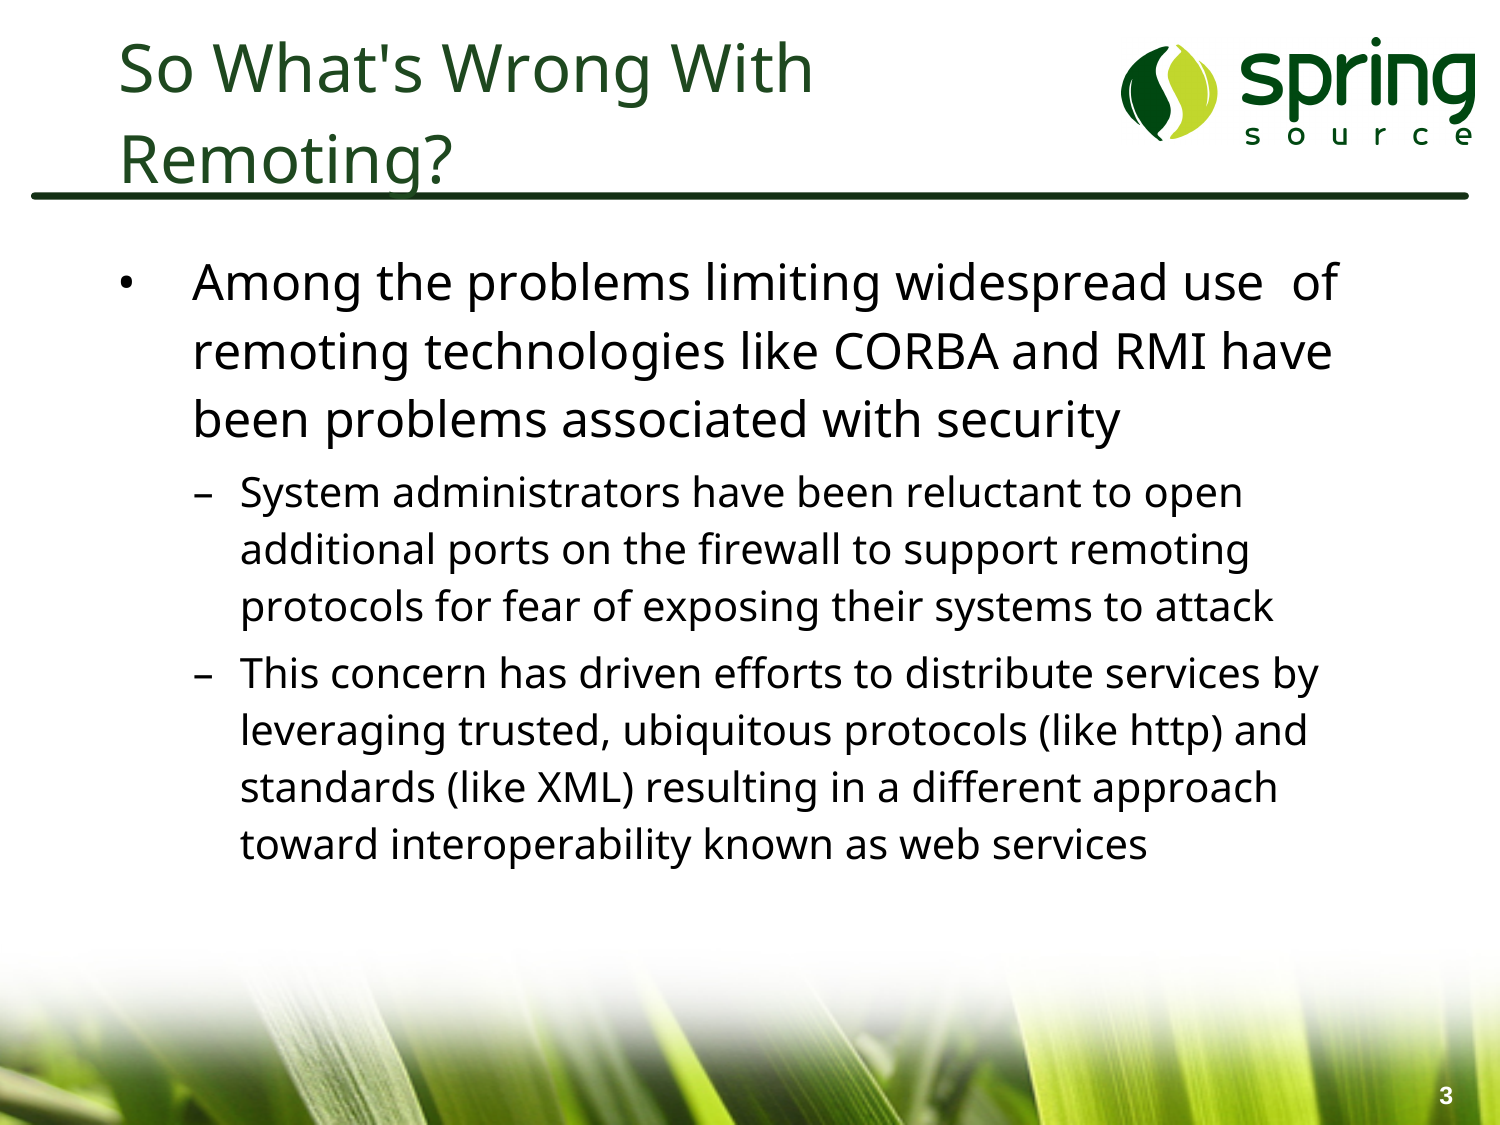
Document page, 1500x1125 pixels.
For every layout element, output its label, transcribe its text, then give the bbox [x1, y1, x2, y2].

picture [1136, 37, 1475, 145]
title So What's Wrong With Remoting? [103, 13, 1136, 191]
list Among the problems limiting widespread use of remoting technologies like CORBA and RMI have been problems associated with security System administrators have been reluctant to open additional ports on the firewall to support remoting protocols for fear of exposing their systems to attack This concern has driven efforts to distribute services by leveraging trusted, ubiquitous protocols (like http) and standards (like XML) resulting in a different approach toward interoperability known as web services [103, 239, 1394, 903]
picture [0, 944, 1500, 1125]
